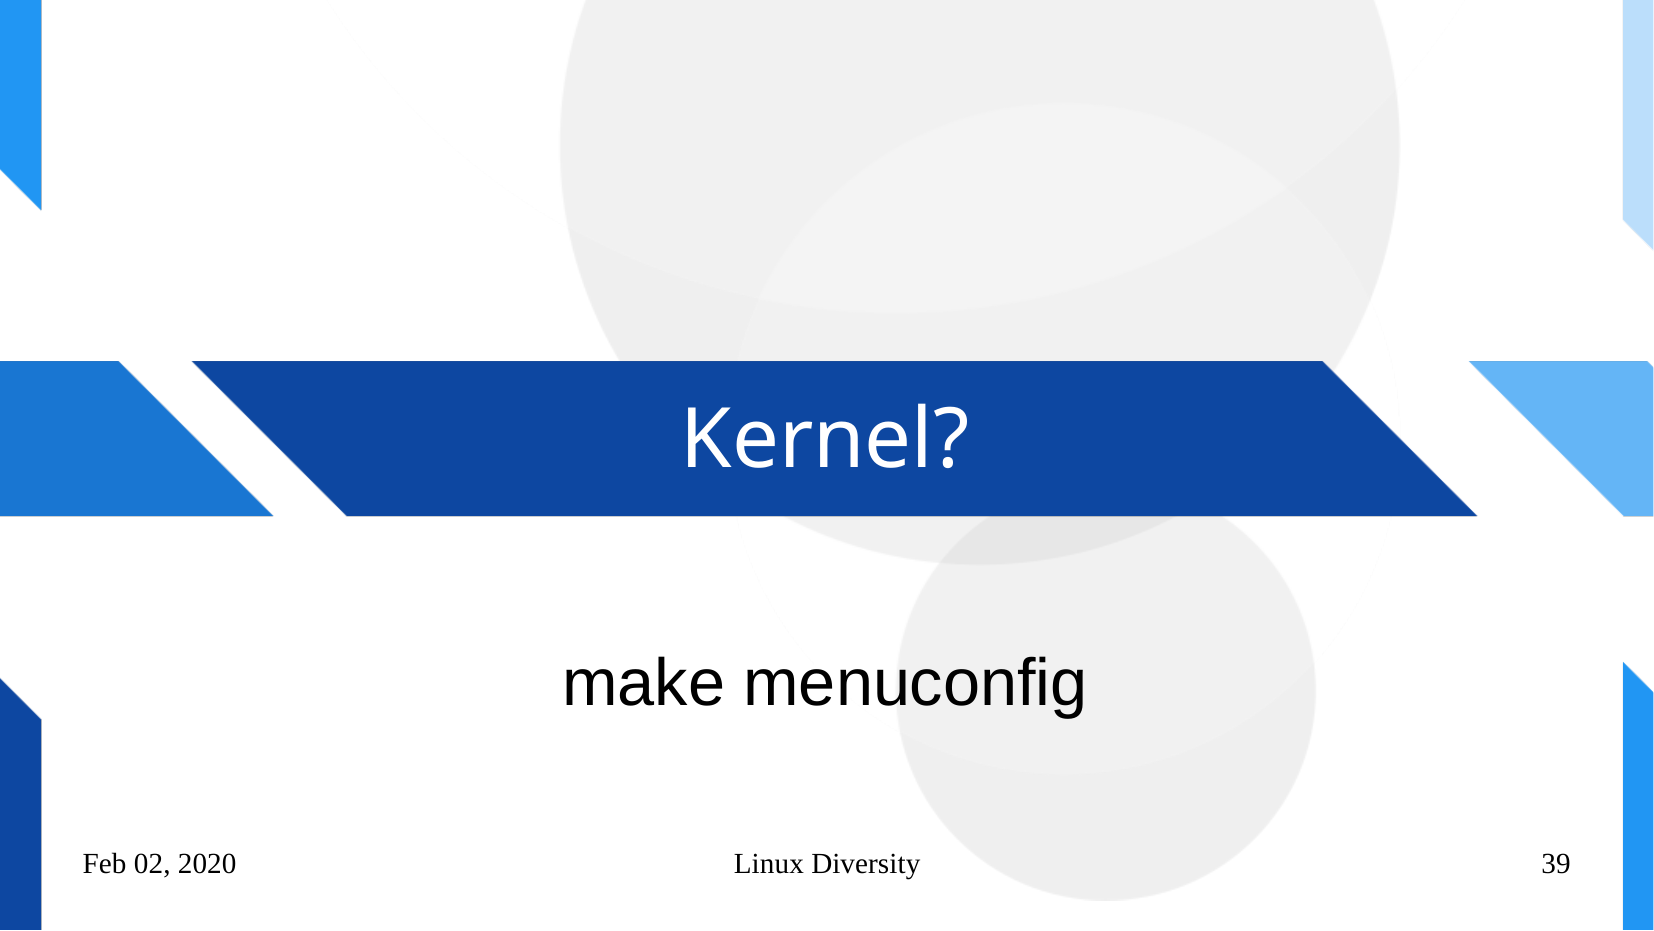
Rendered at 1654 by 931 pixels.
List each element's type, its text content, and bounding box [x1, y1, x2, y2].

title Kernel? [82, 360, 1568, 511]
picture [0, 0, 1654, 930]
subtitle make menuconfig [82, 540, 1568, 826]
